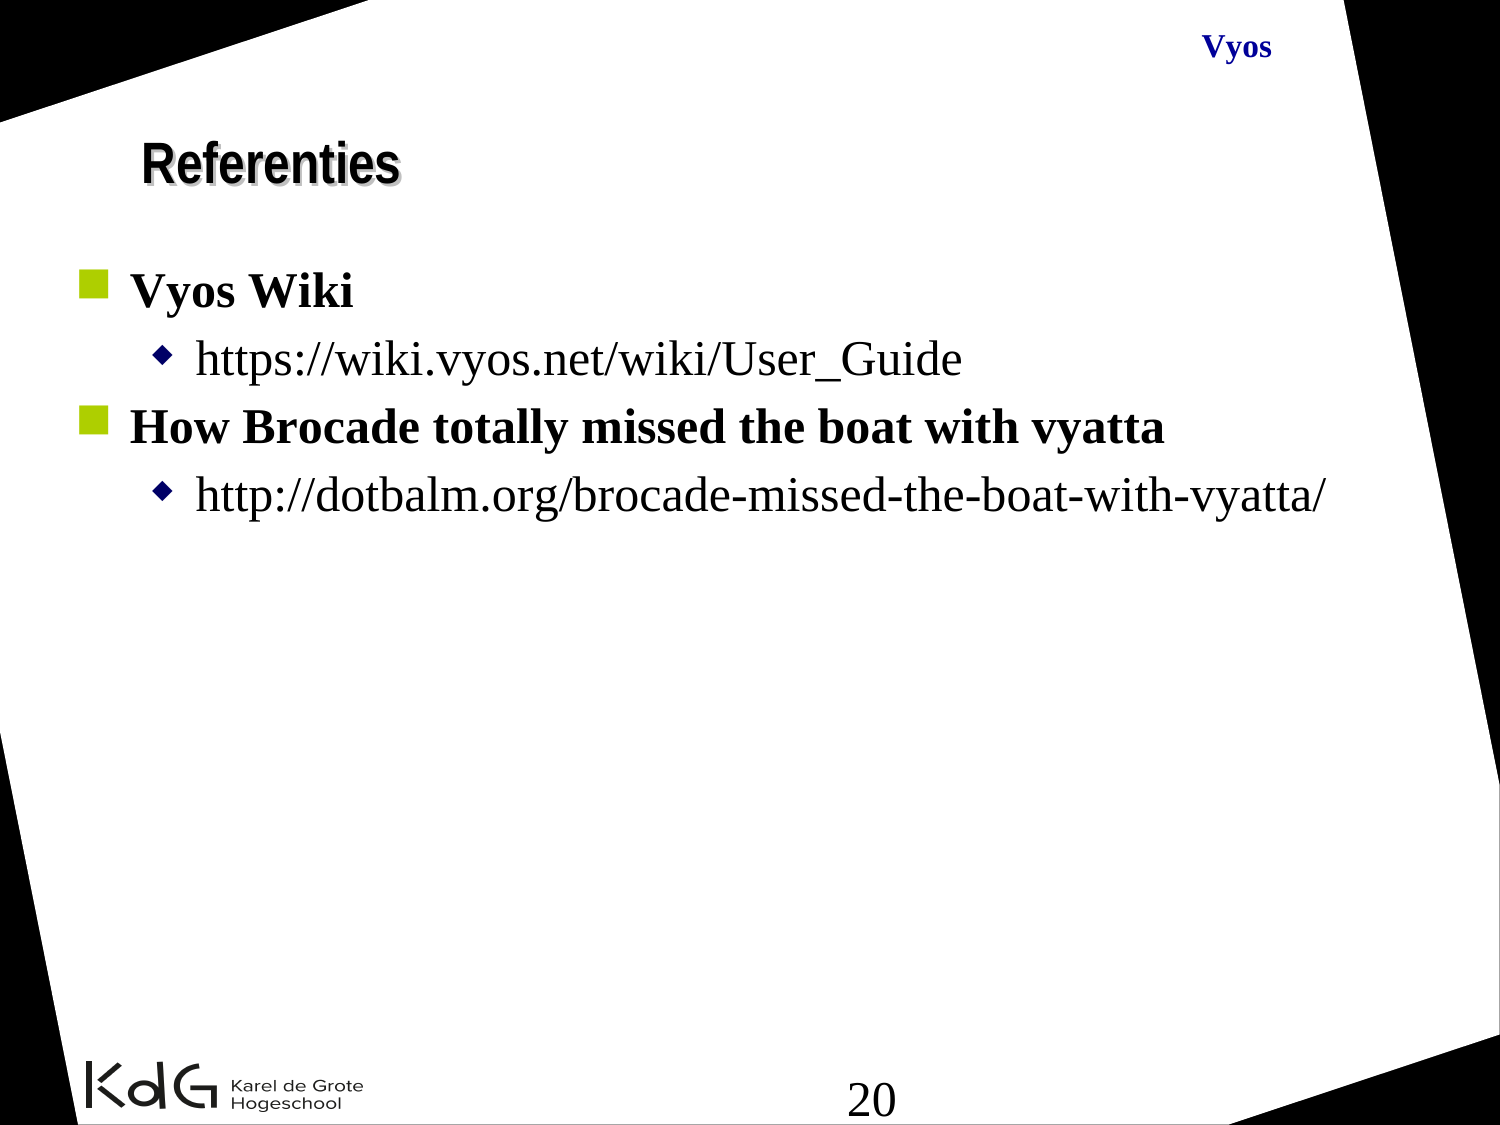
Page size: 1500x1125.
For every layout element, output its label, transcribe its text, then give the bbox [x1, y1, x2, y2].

list Vyos Wiki https://wiki.vyos.net/wiki/User_Guide How Brocade totally missed the boat with vyatta http://dotbalm.org/brocade-missed-the-boat-with-vyatta/ [75, 263, 1425, 1006]
title Referenties [141, 72, 1447, 253]
picture [86, 1061, 363, 1112]
